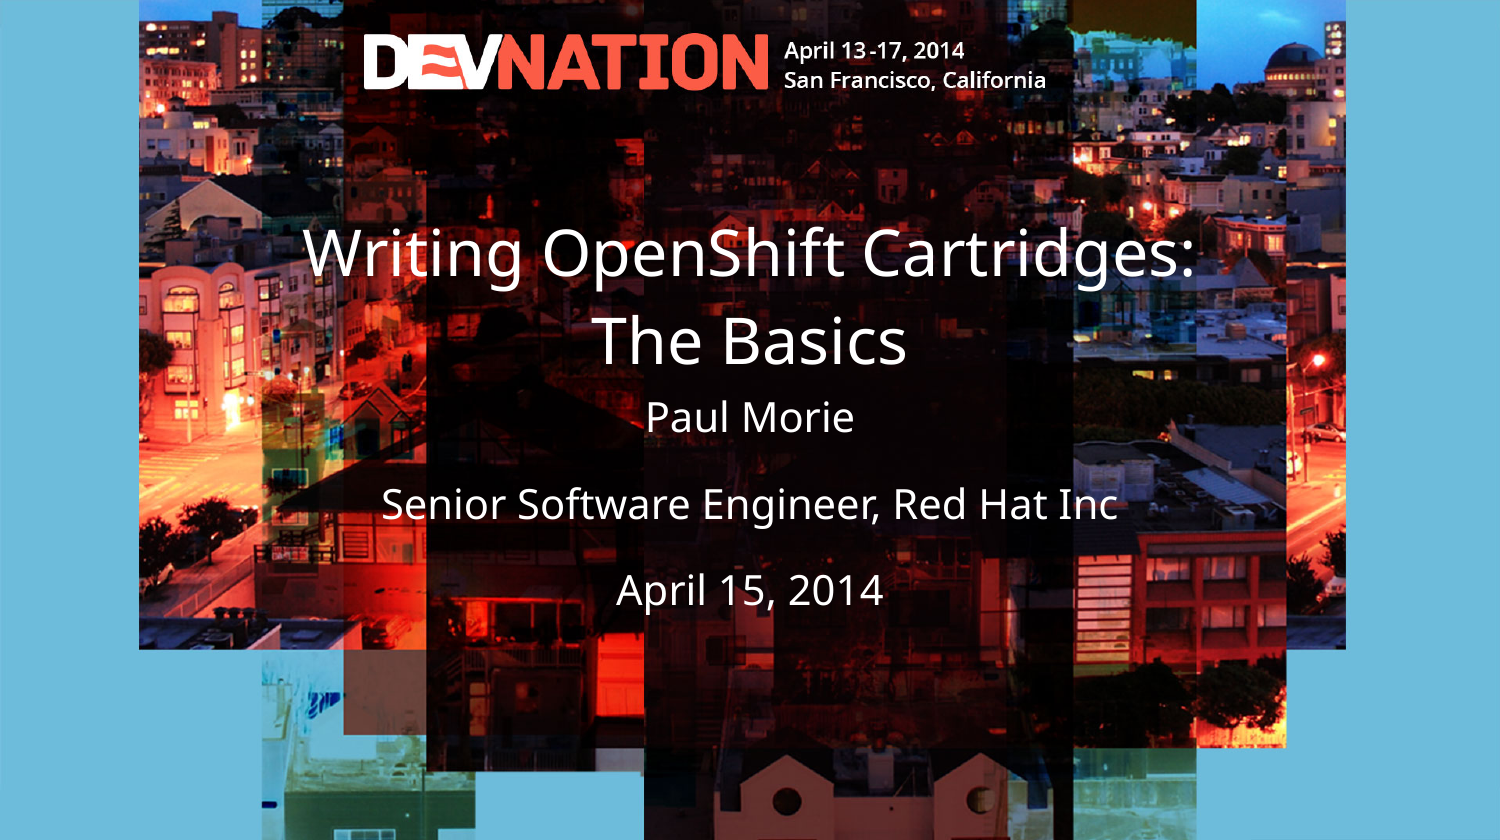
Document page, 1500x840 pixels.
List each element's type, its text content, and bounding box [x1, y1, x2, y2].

title Writing OpenShift Cartridges: The Basics [75, 220, 1425, 371]
picture [0, 0, 1500, 840]
list Paul Morie Senior Software Engineer, Red Hat Inc April 15, 2014 [75, 388, 1425, 840]
